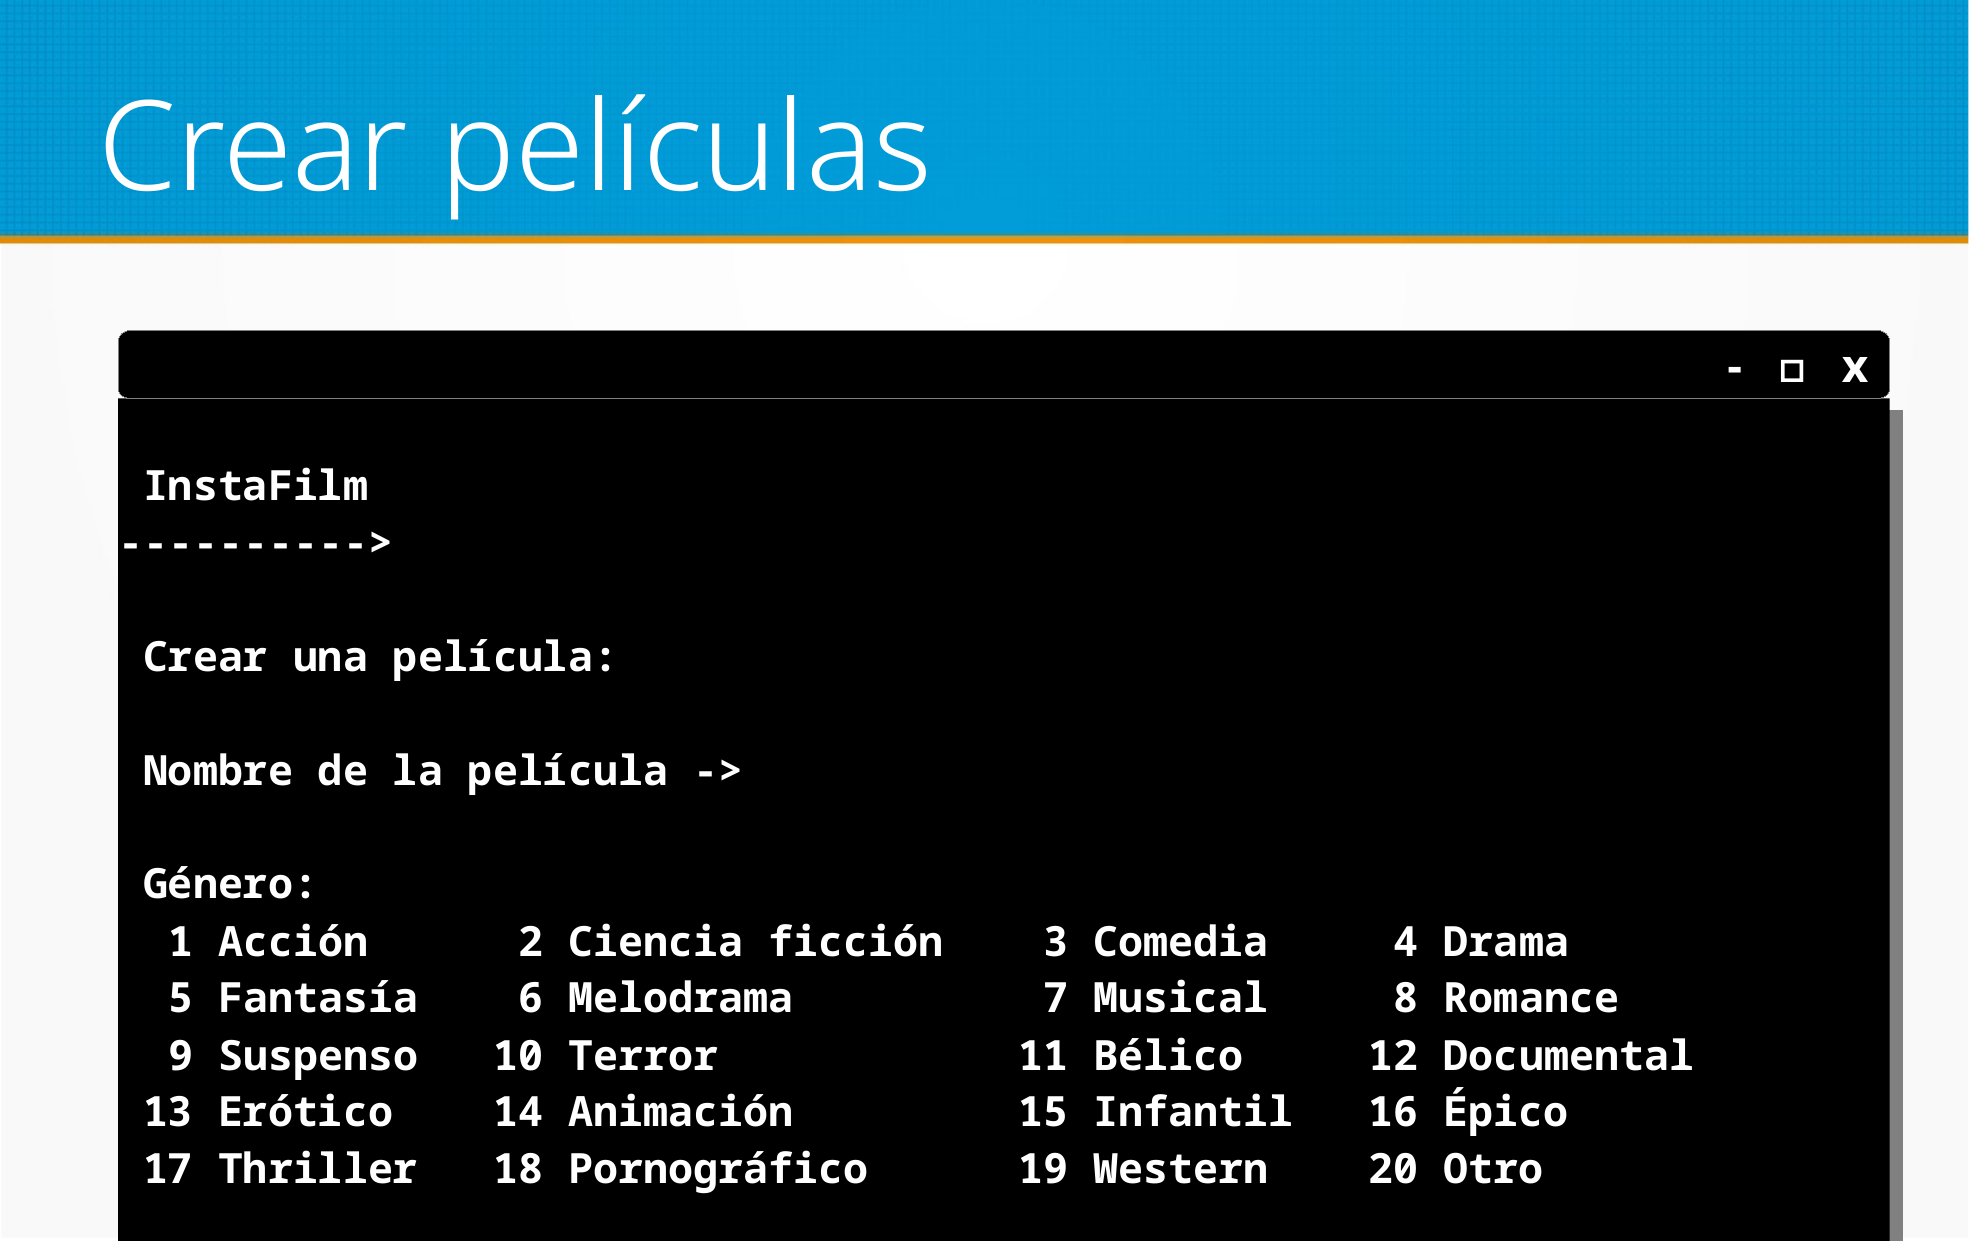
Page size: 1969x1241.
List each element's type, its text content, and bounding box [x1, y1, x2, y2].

title Crear películas [98, 19, 1870, 227]
picture [0, 233, 1969, 1241]
text_box InstaFilm ----------> Crear una película: Nombre de la película -> Género: 1 Acción 2 Ciencia ficción 3 Comedia 4 Drama 5 Fantasía 6 Melodrama 7 Musical 8 Romance 9 Suspenso 10 Terror 11 Bélico 12 Documental 13 Erótico 14 Animación 15 Infantil 16 Épico 17 Thriller 18 Pornográfico 19 Western 20 Otro Tu opción (1 - 20)-> Descripción de la película -> [118, 398, 1890, 1150]
text_box - □ x [118, 330, 1890, 399]
